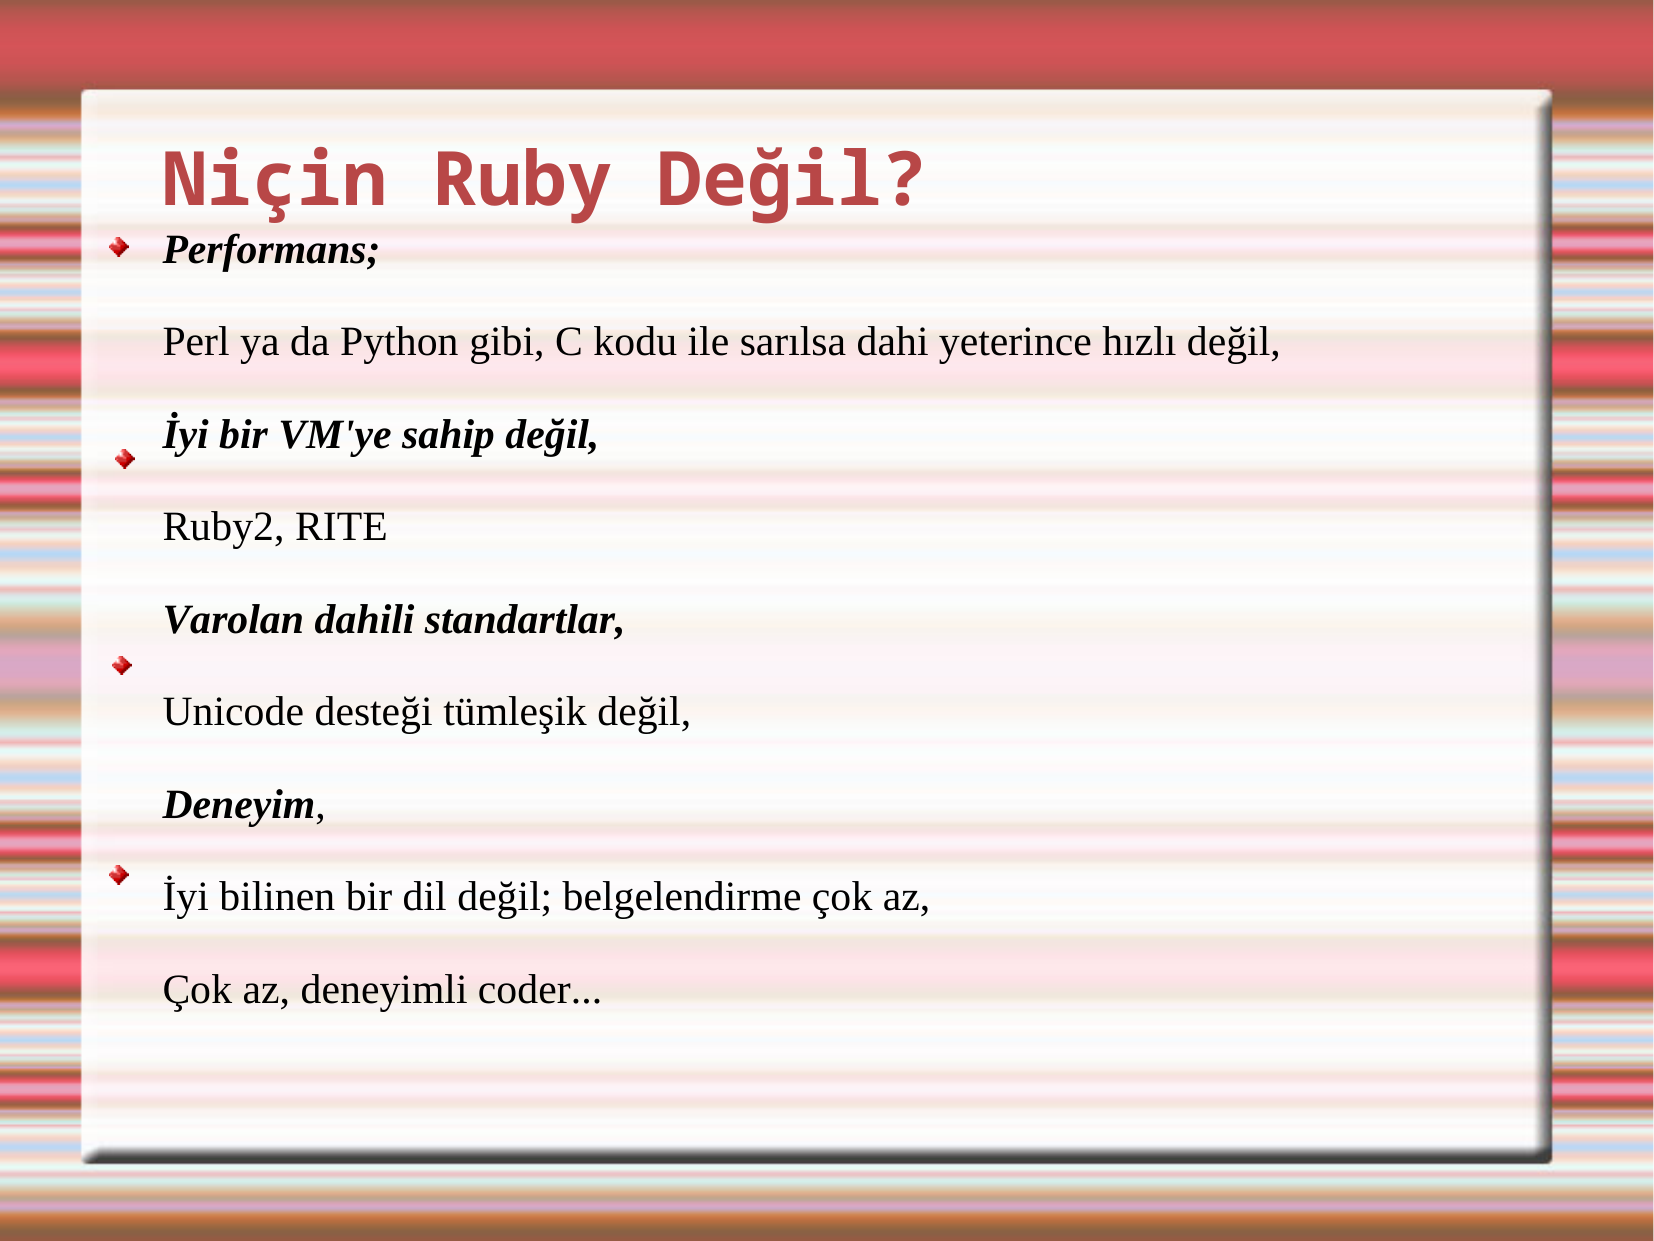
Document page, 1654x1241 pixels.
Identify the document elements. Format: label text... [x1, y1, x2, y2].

text_box [177, 561, 207, 637]
text_box Performans; Perl ya da Python gibi, C kodu ile sarılsa dahi yeterince hızlı değil, İyi bir VM'ye sahip değil, Ruby2, RITE Varolan dahili standartlar, Unicode desteği tümleşik değil, Deneyim, İyi bilinen bir dil değil; belgelendirme çok az, Çok az, deneyimli coder... [147, 218, 1300, 1113]
text_box Niçin Ruby Değil? [147, 118, 1477, 220]
picture [0, 0, 1654, 1241]
